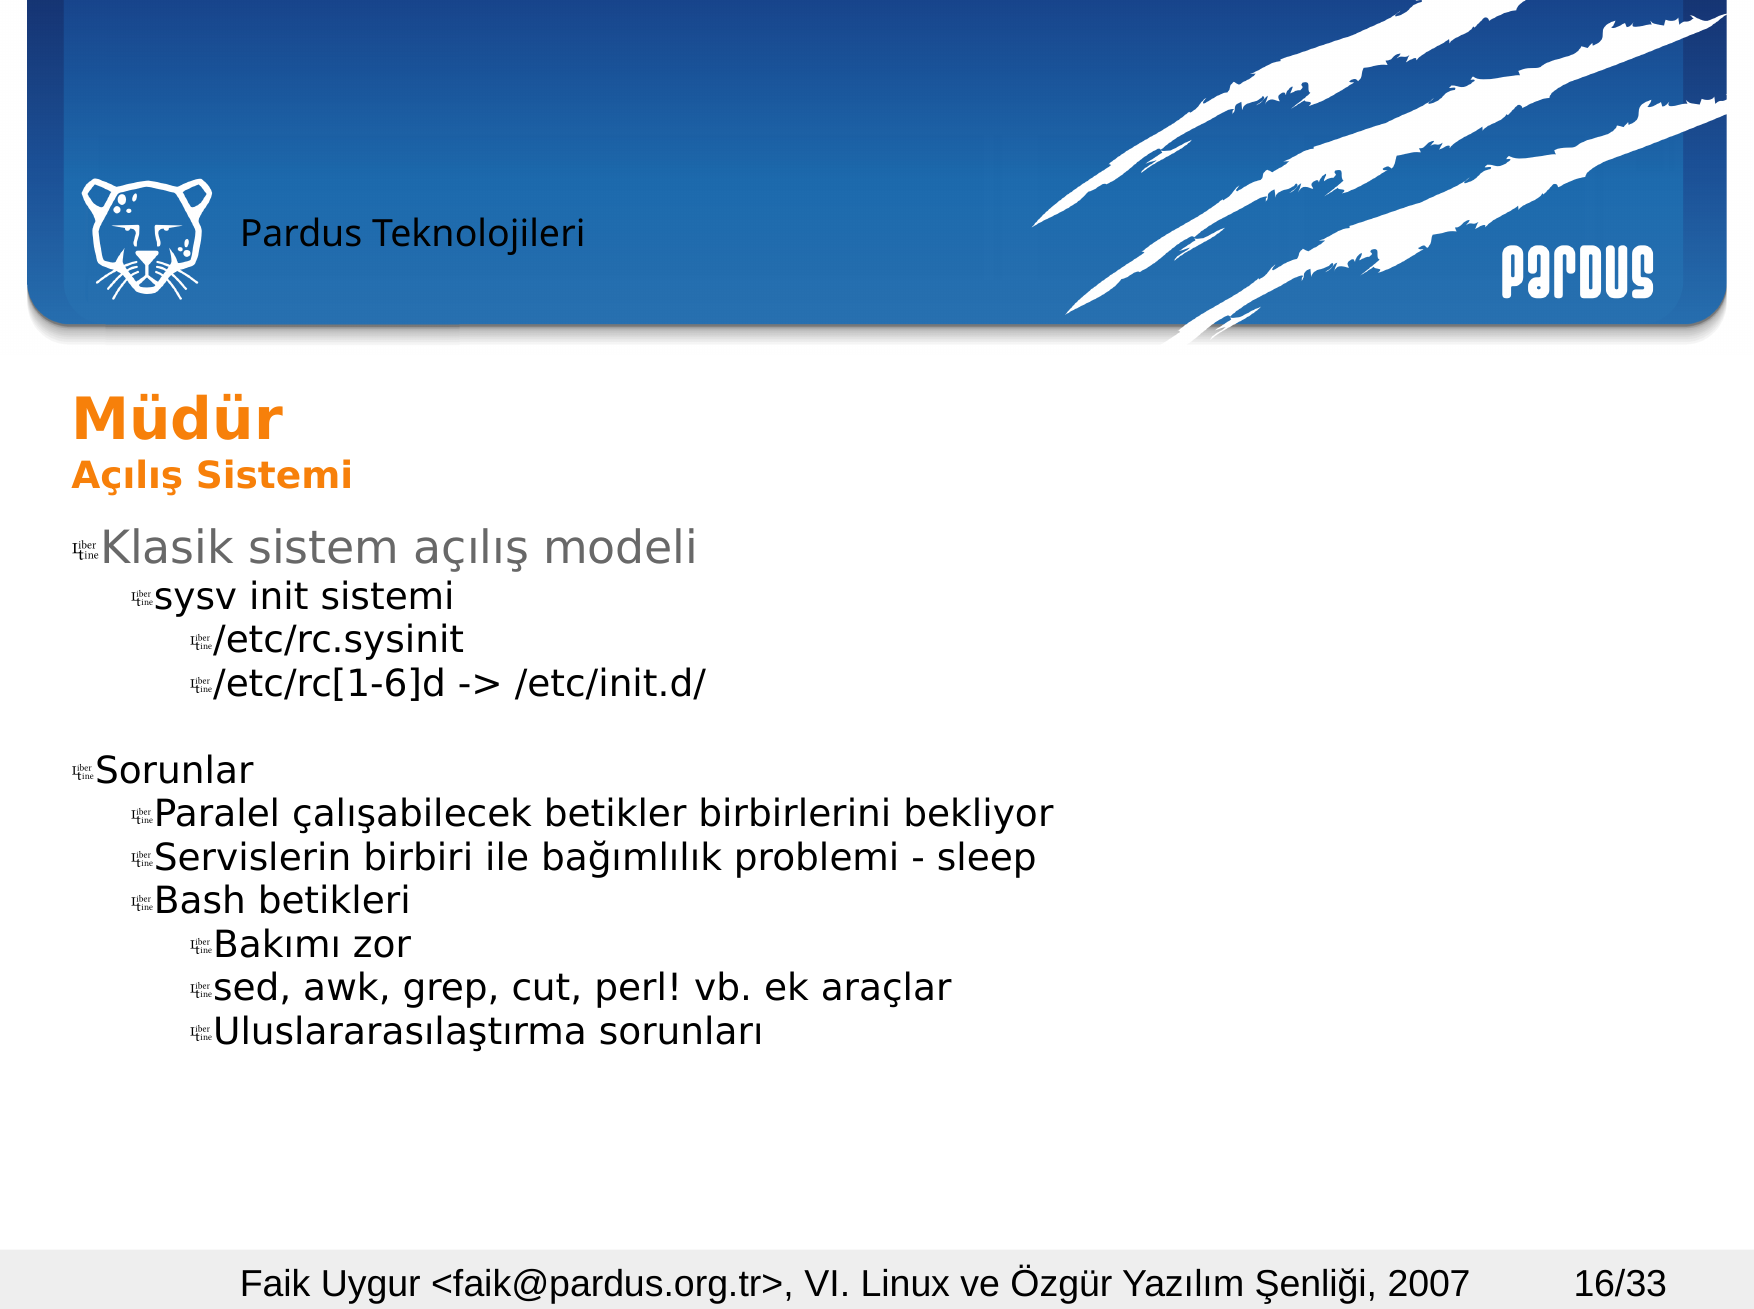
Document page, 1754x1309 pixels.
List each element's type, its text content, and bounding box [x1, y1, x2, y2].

picture [0, 0, 1753, 355]
text_box Müdür Açılış Sistemi Klasik sistem açılış modeli sysv init sistemi /etc/rc.sysinit /etc/rc[1-6]d -> /etc/init.d/ Sorunlar Paralel çalışabilecek betikler birbirlerini bekliyor Servislerin birbiri ile bağımlılık problemi - sleep Bash betikleri Bakımı zor sed, awk, grep, cut, perl! vb. ek araçlar Uluslararasılaştırma sorunları [56, 378, 1680, 1105]
